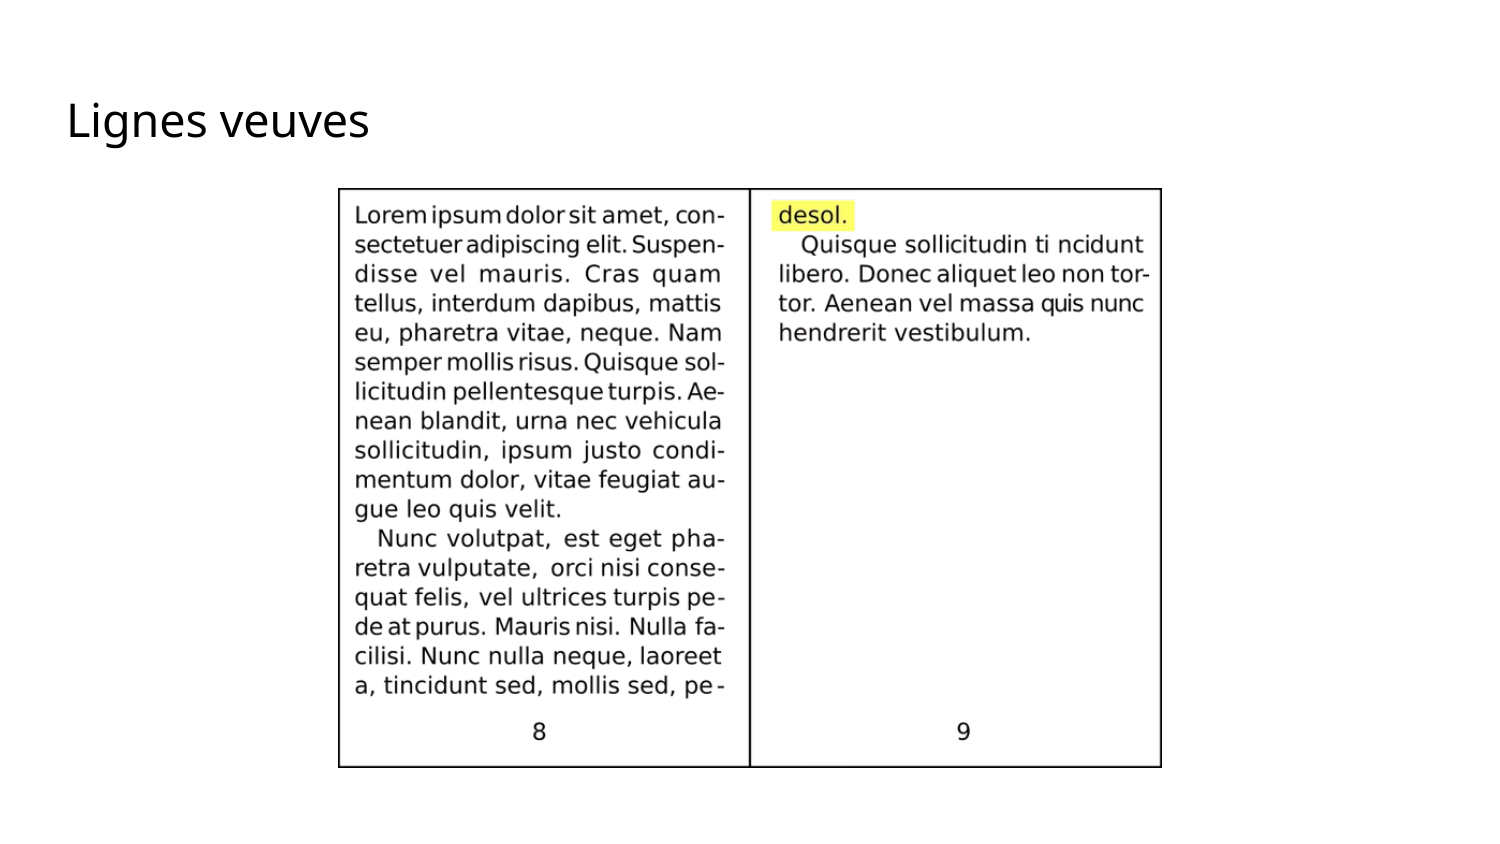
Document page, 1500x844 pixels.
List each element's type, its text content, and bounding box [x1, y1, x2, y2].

picture [338, 188, 1162, 768]
title Lignes veuves [51, 72, 1449, 167]
